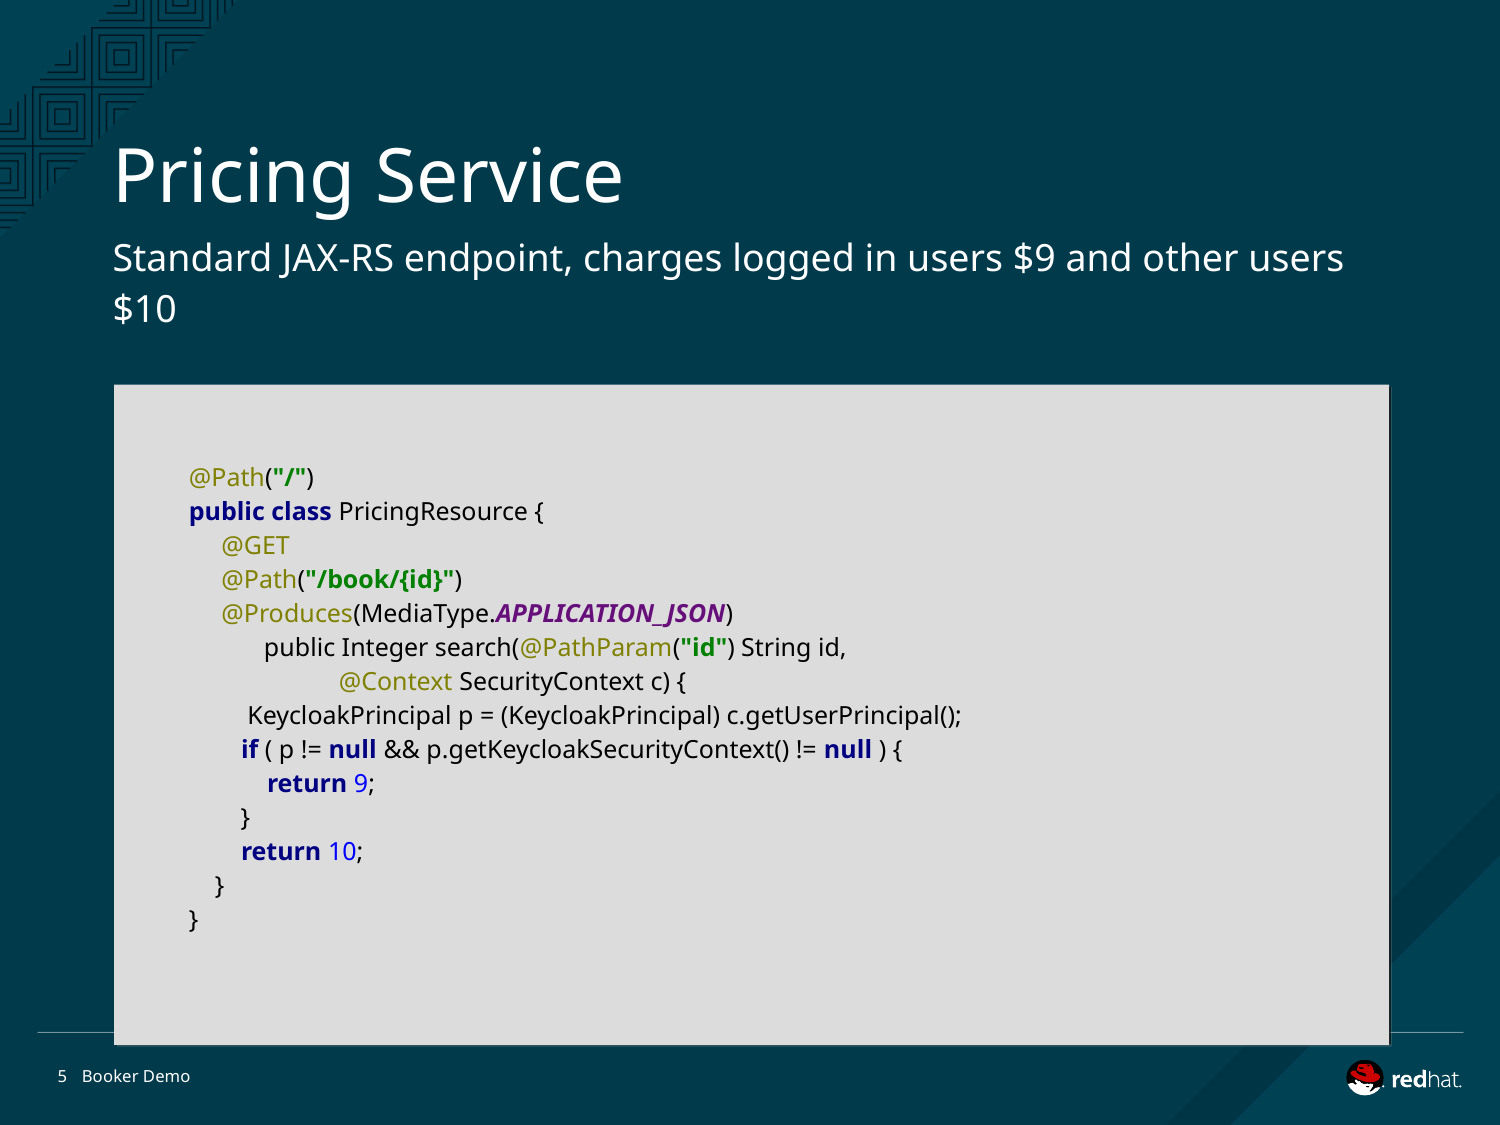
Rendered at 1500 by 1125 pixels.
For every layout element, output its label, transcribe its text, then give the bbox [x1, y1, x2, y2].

title Pricing Service [112, 0, 1388, 225]
text_box Standard JAX-RS endpoint, charges logged in users $9 and other users $10 [112, 231, 1388, 332]
text_box @Path("/") public class PricingResource { @GET @Path("/book/{id}") @Produces(MediaType.APPLICATION_JSON) public Integer search(@PathParam("id") String id, @Context SecurityContext c) { KeycloakPrincipal p = (KeycloakPrincipal) c.getUserPrincipal(); if ( p != null && p.getKeycloakSecurityContext() != null ) { return 9; } return 10; } } [114, 384, 1390, 974]
